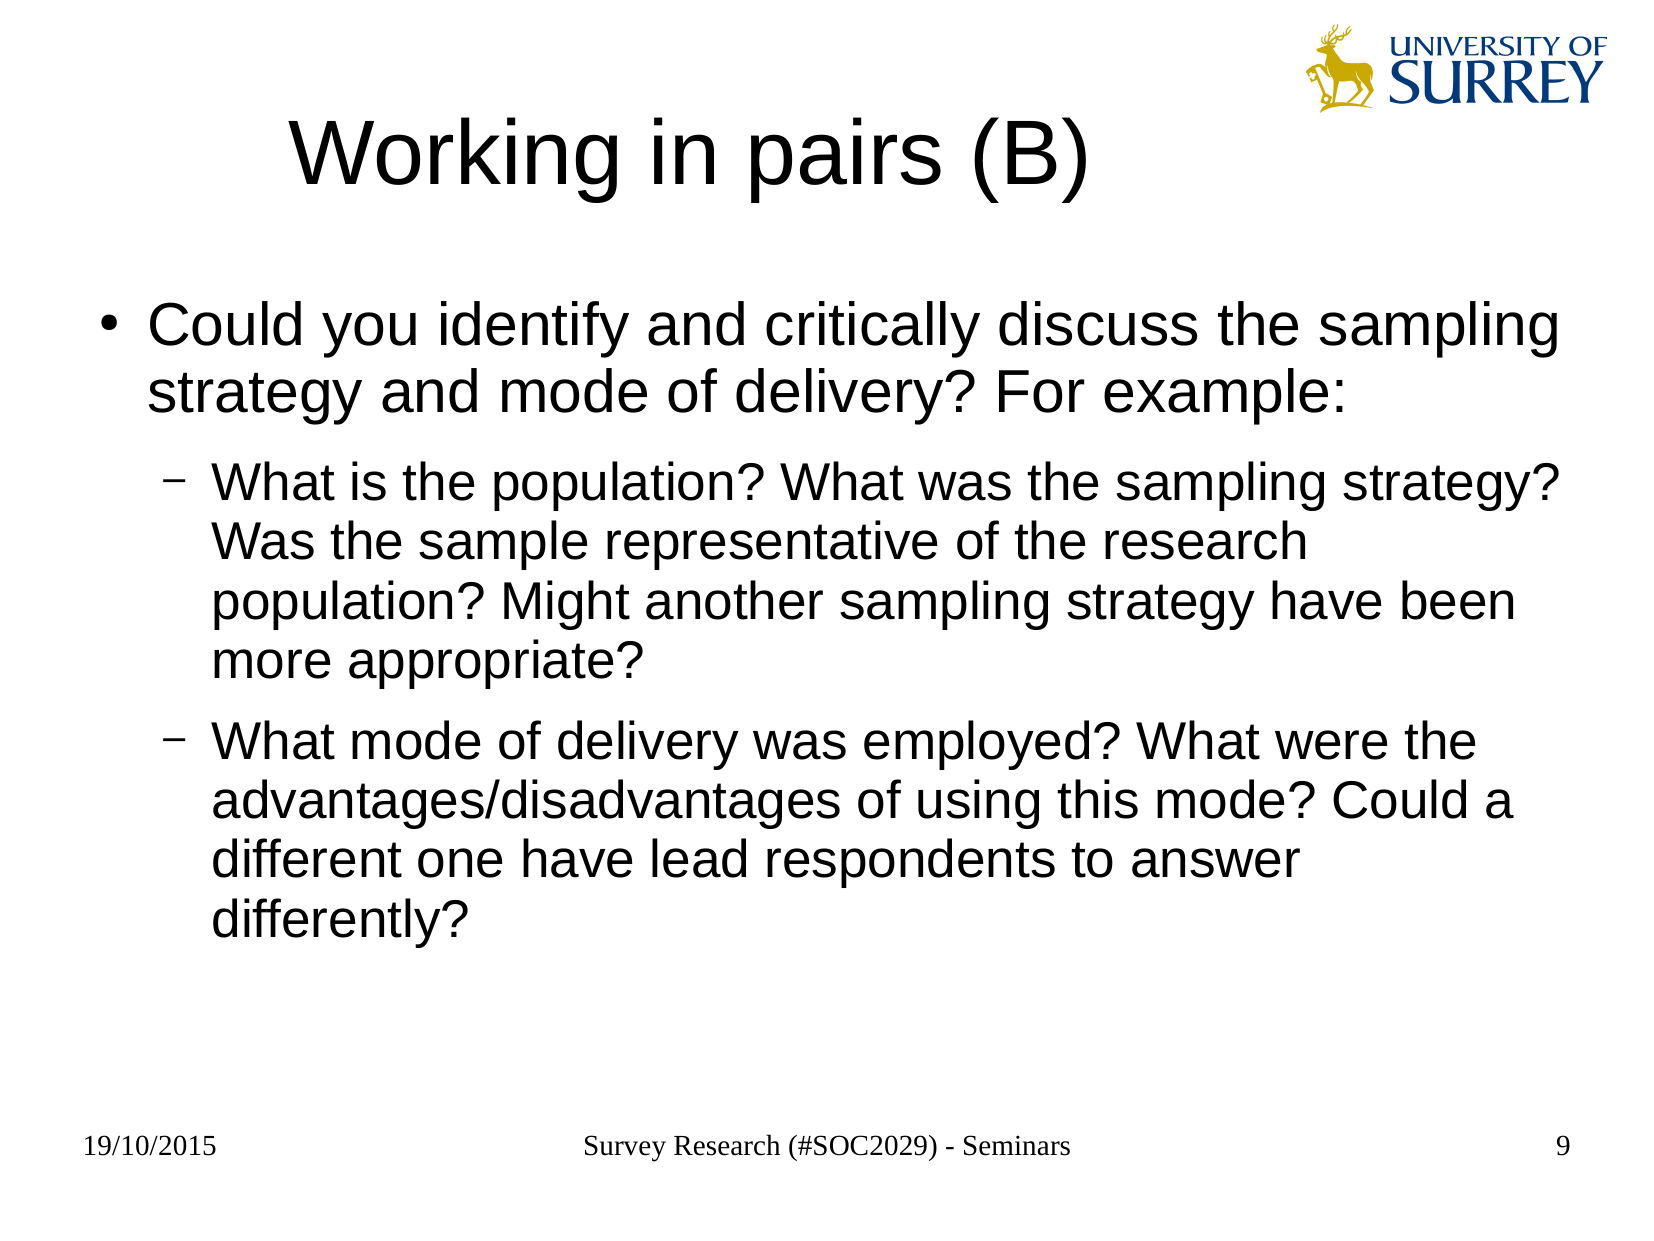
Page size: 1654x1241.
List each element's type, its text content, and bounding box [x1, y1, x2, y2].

list Could you identify and critically discuss the sampling strategy and mode of delivery? For example: What is the population? What was the sampling strategy? Was the sample representative of the research population? Might another sampling strategy have been more appropriate? What mode of delivery was employed? What were the advantages/disadvantages of using this mode? Could a different one have lead respondents to answer differently? [82, 290, 1571, 1010]
title Working in pairs (B) [82, 49, 1300, 257]
picture [1306, 23, 1607, 113]
